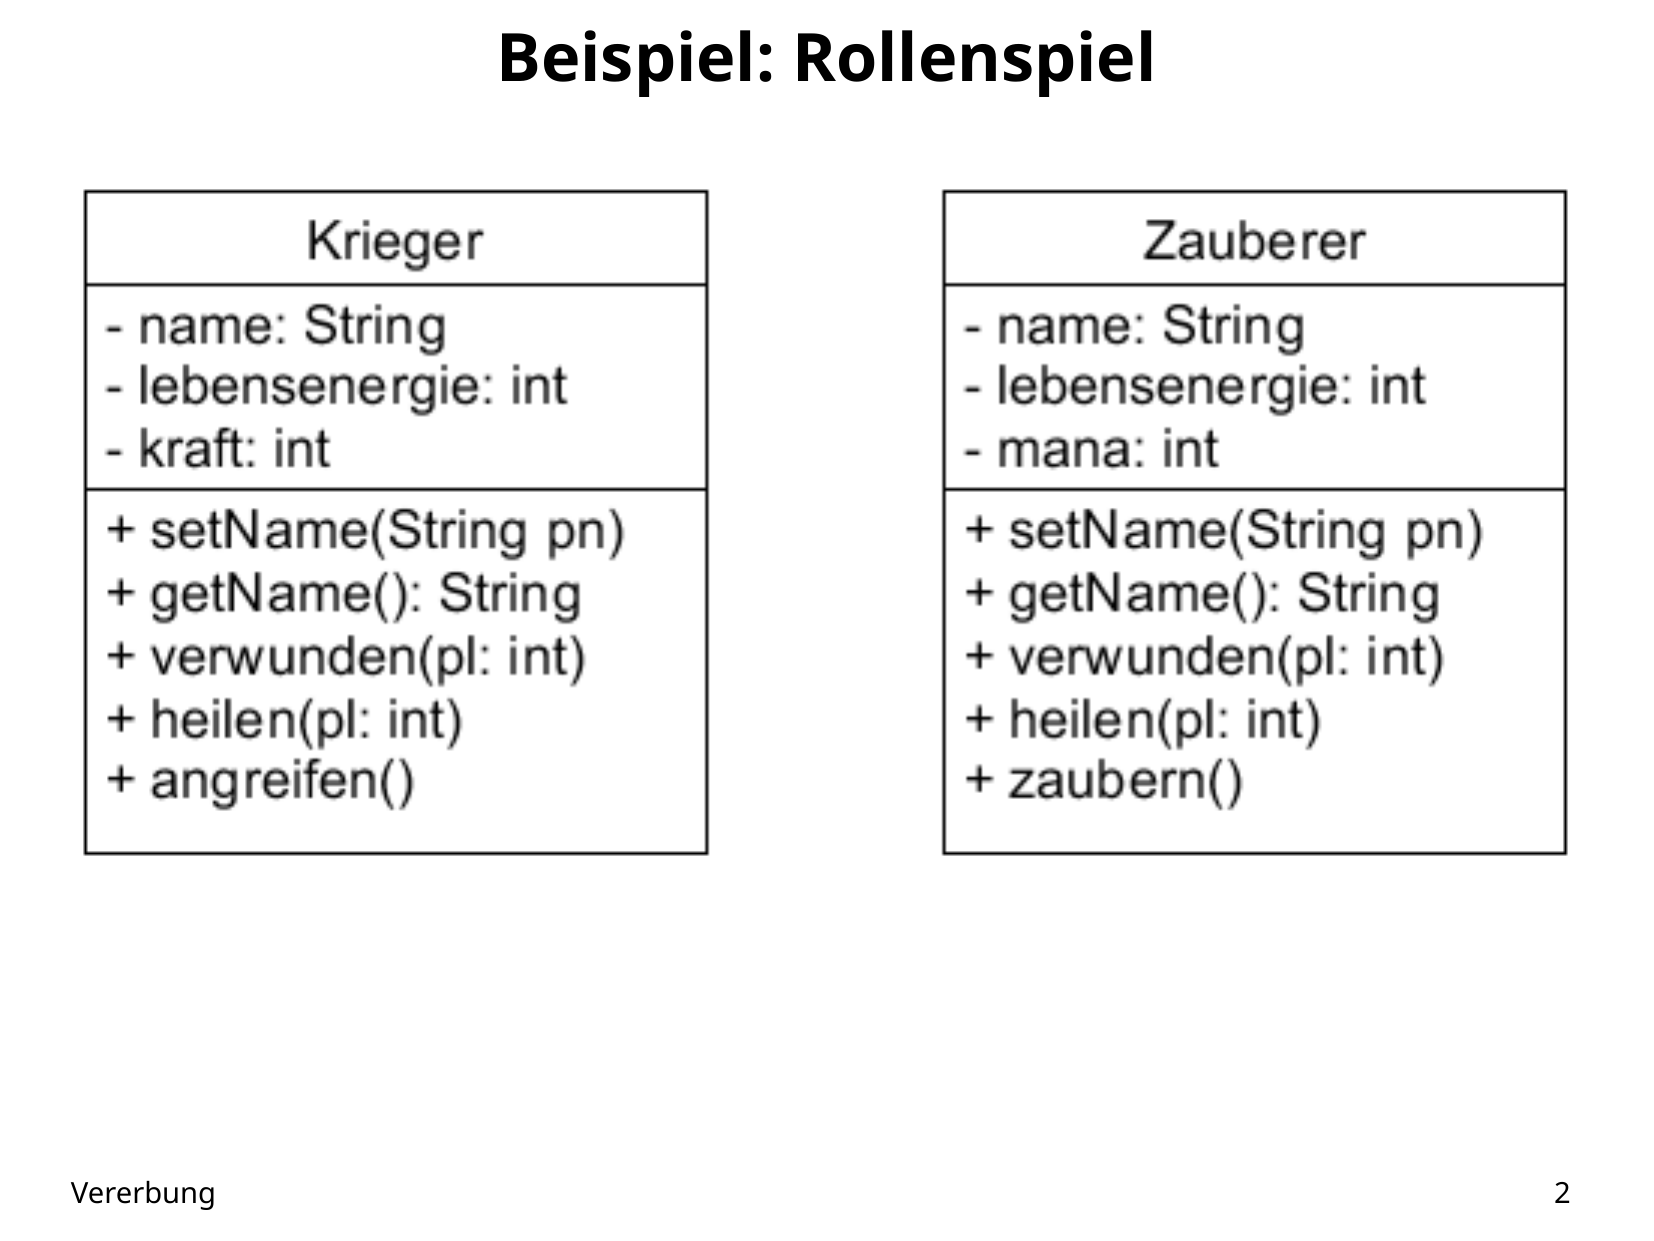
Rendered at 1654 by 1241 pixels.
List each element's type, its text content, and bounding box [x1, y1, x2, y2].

title Beispiel: Rollenspiel [0, 5, 1654, 107]
picture [82, 188, 1571, 859]
